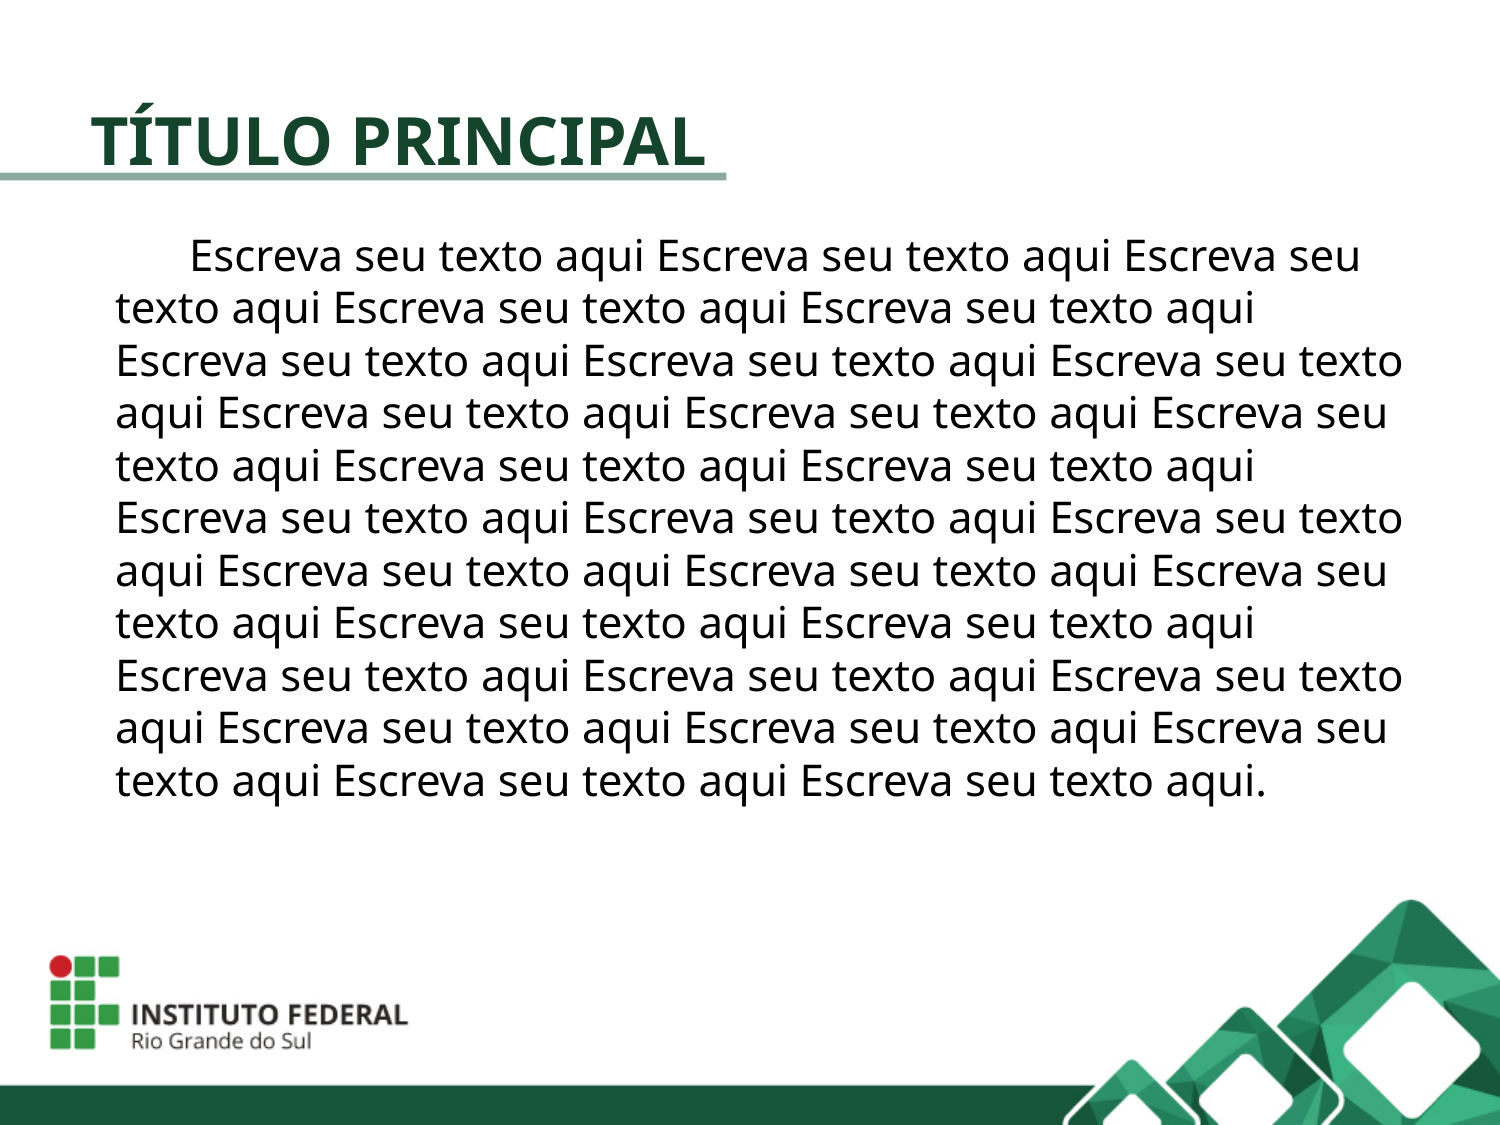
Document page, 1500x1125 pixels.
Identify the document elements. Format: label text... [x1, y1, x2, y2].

text_box Escreva seu texto aqui Escreva seu texto aqui Escreva seu texto aqui Escreva seu texto aqui Escreva seu texto aqui Escreva seu texto aqui Escreva seu texto aqui Escreva seu texto aqui Escreva seu texto aqui Escreva seu texto aqui Escreva seu texto aqui Escreva seu texto aqui Escreva seu texto aqui Escreva seu texto aqui Escreva seu texto aqui Escreva seu texto aqui Escreva seu texto aqui Escreva seu texto aqui Escreva seu texto aqui Escreva seu texto aqui Escreva seu texto aqui Escreva seu texto aqui Escreva seu texto aqui Escreva seu texto aqui Escreva seu texto aqui Escreva seu texto aqui Escreva seu texto aqui Escreva seu texto aqui Escreva seu texto aqui. [100, 220, 1424, 813]
picture [0, 0, 1500, 1125]
title TÍTULO PRINCIPAL [75, 45, 1426, 233]
text_box [0, 173, 75, 180]
